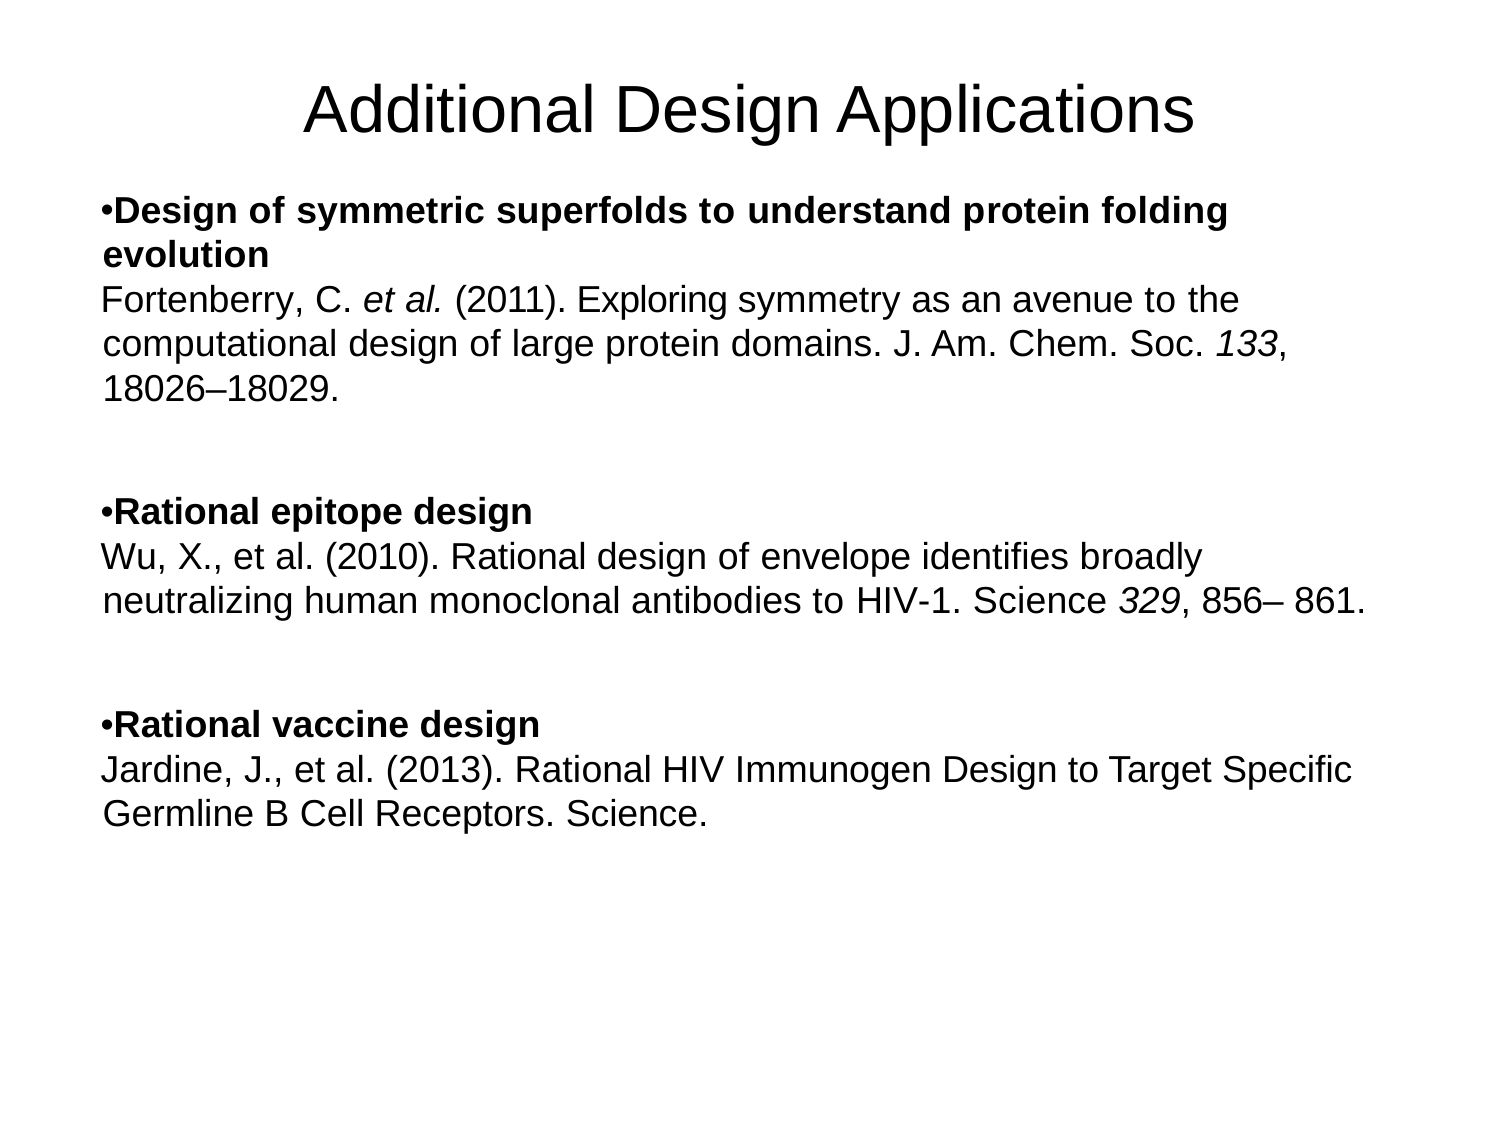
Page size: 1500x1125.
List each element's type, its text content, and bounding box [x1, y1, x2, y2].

text_box Design of symmetric superfolds to understand protein folding evolution Fortenberry, C. et al. (2011). Exploring symmetry as an avenue to the computational design of large protein domains. J. Am. Chem. Soc. 133, 18026–18029. Rational epitope design Wu, X., et al. (2010). Rational design of envelope identifies broadly neutralizing human monoclonal antibodies to HIV-1. Science 329, 856– 861. Rational vaccine design Jardine, J., et al. (2013). Rational HIV Immunogen Design to Target Speciﬁc Germline B Cell Receptors. Science. [100, 187, 1400, 1025]
text_box Additional Design Applications [75, 12, 1425, 200]
